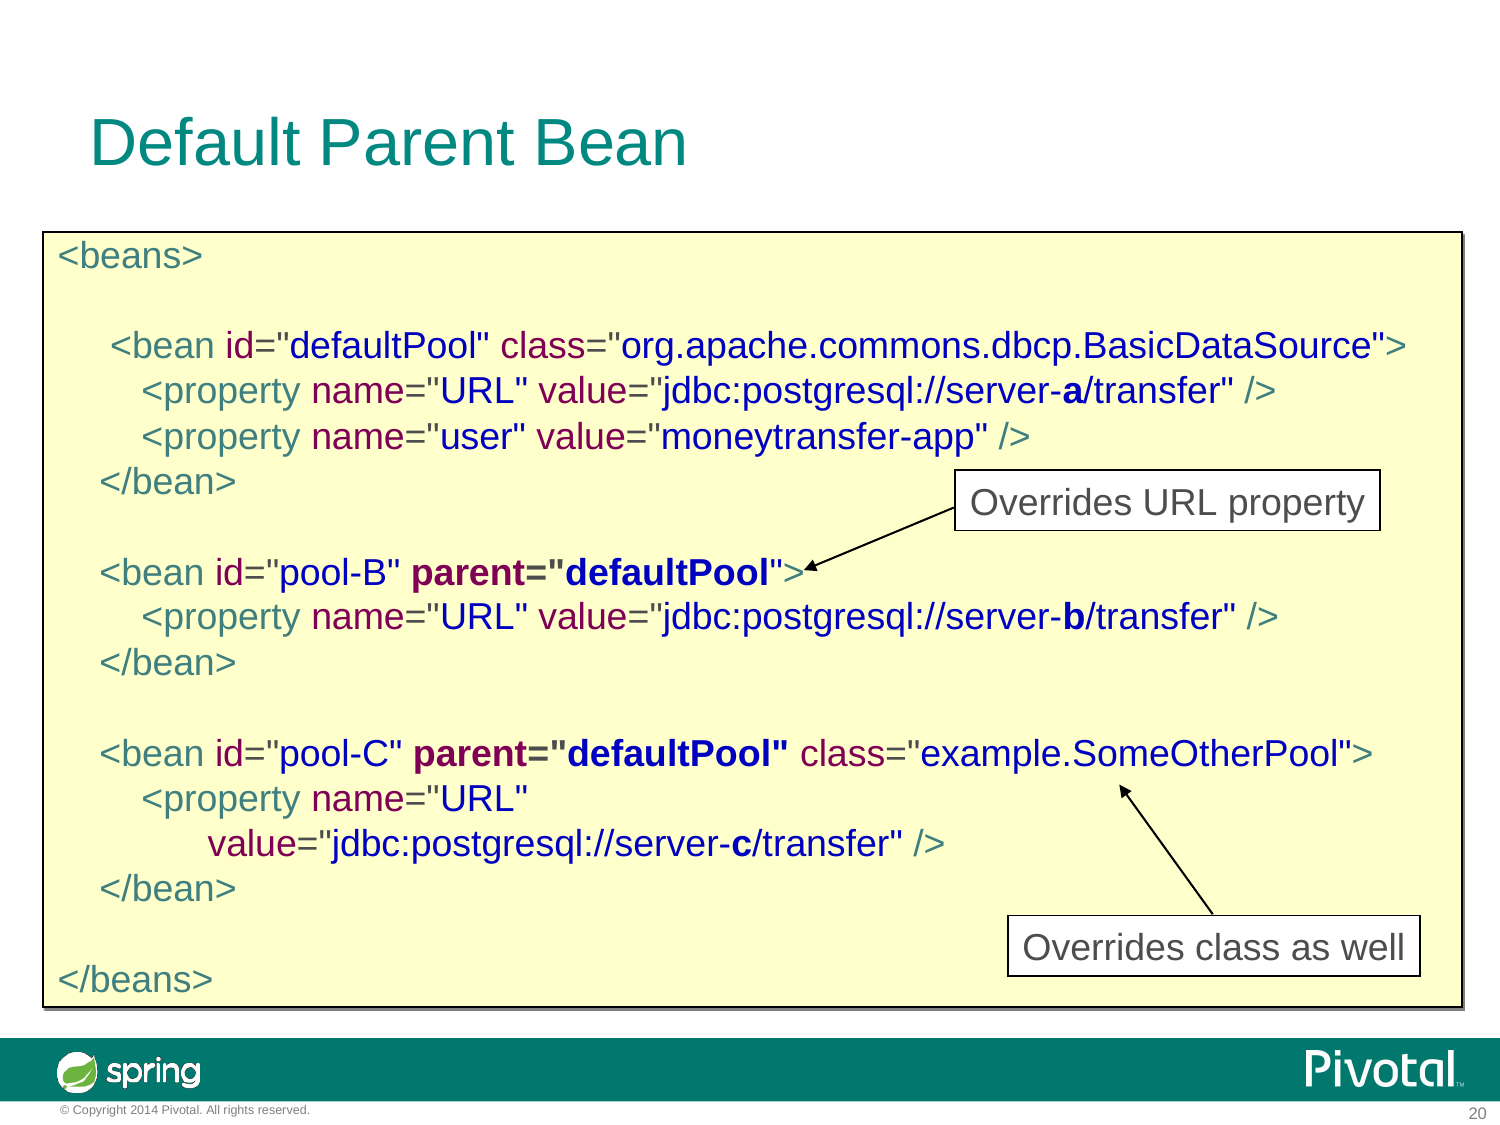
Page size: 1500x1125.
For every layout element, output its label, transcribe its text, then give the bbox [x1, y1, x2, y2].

picture [32, 1041, 210, 1103]
text_box Overrides class as well [1007, 915, 1421, 977]
text_box Overrides URL property [955, 470, 1381, 531]
picture [1306, 1050, 1464, 1087]
text_box <beans> <bean id="defaultPool" class="org.apache.commons.dbcp.BasicDataSource"> <property name="URL" value="jdbc:postgresql://server-a/transfer" /> <property name="user" value="moneytransfer-app" /> </bean> <bean id="pool-B" parent="defaultPool"> <property name="URL" value="jdbc:postgresql://server-b/transfer" /> </bean> <bean id="pool-C" parent="defaultPool" class="example.SomeOtherPool"> <property name="URL" value="jdbc:postgresql://server-c/transfer" /> </bean> </beans> [42, 232, 1462, 1008]
title Default Parent Bean [75, 45, 1426, 232]
